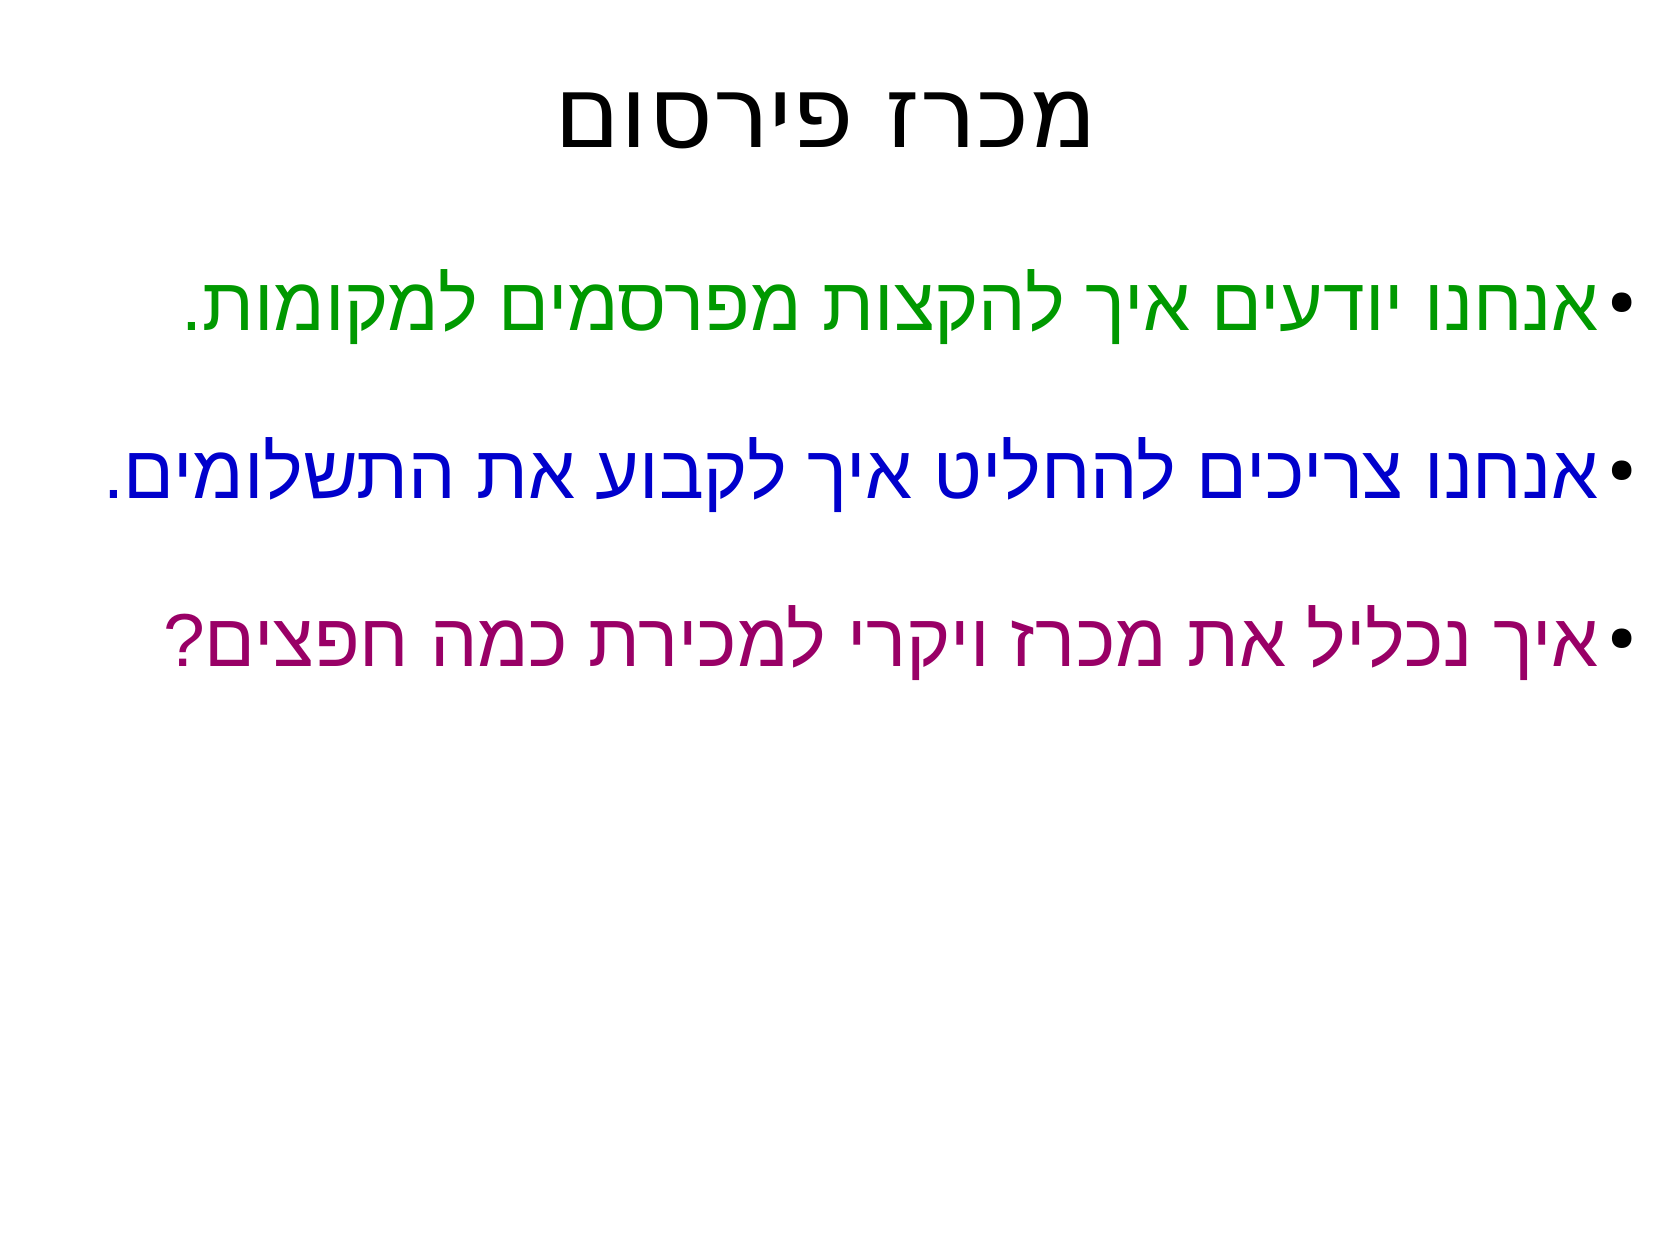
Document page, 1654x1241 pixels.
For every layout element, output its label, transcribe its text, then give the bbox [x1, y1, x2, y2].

title מכרז פירסום [0, 45, 1654, 181]
text_box אנחנו יודעים איך להקצות מפרסמים למקומות. אנחנו צריכים להחליט איך לקבוע את התשלומים. איך נכליל את מכרז ויקרי למכירת כמה חפצים? [0, 255, 1651, 736]
